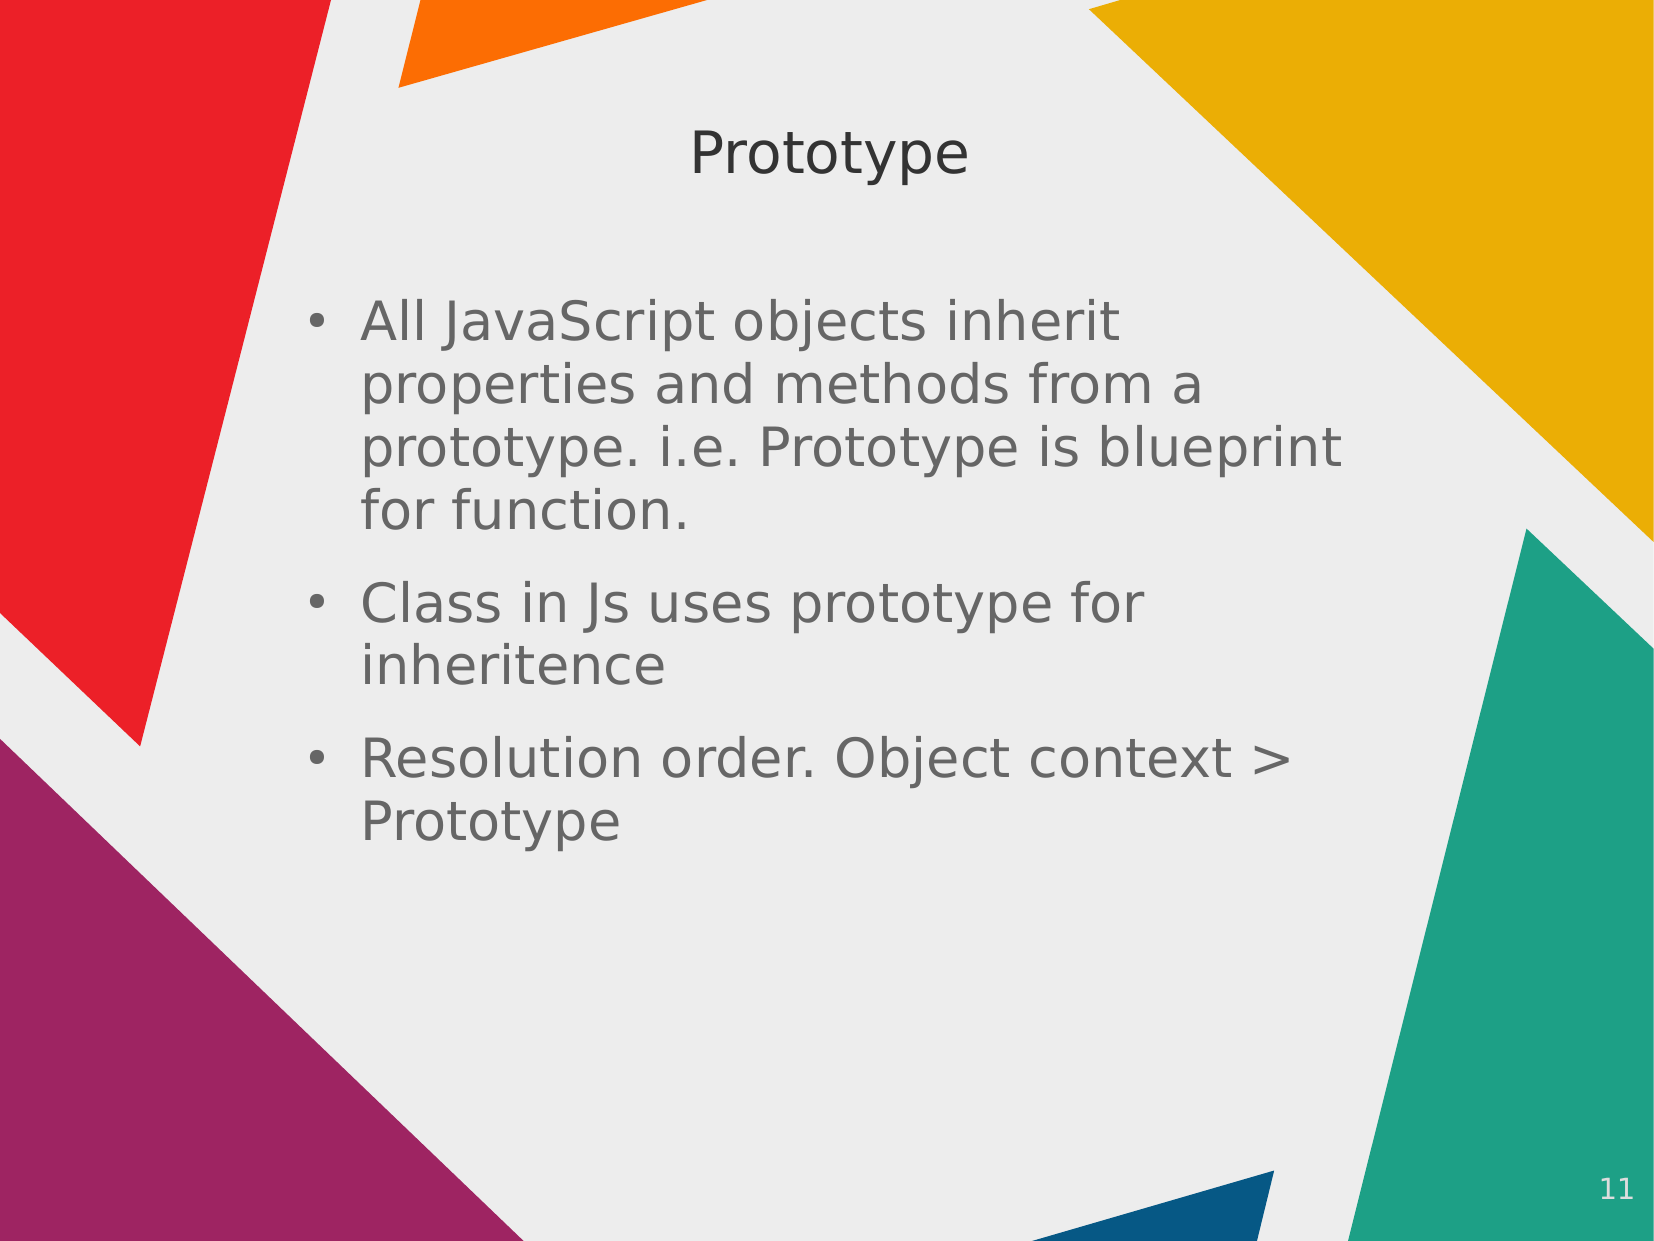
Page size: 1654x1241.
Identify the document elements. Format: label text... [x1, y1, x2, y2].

list All JavaScript objects inherit properties and methods from a prototype. i.e. Prototype is blueprint for function. Class in Js uses prototype for inheritence Resolution order. Object context > Prototype [289, 290, 1372, 1090]
title Prototype [289, 49, 1372, 257]
